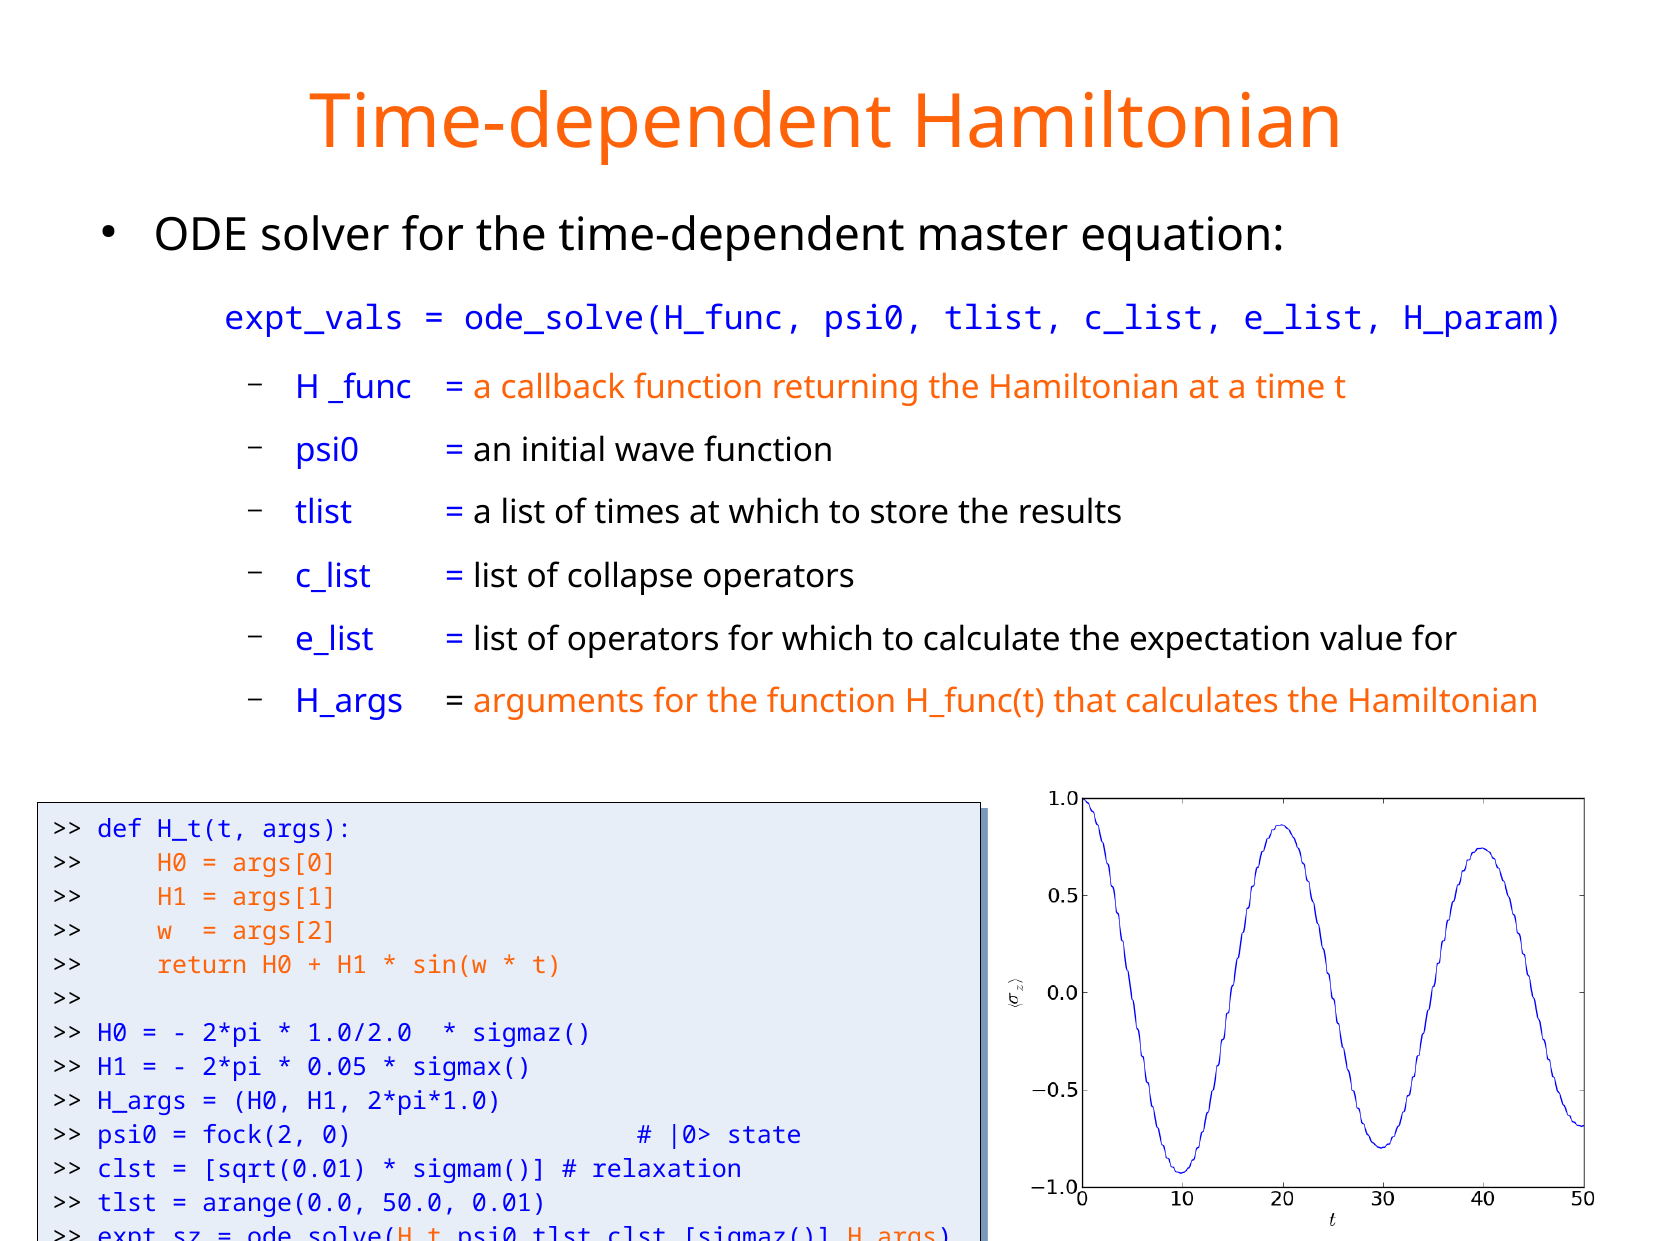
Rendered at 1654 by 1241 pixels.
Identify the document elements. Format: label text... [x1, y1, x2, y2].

text_box >> def H_t(t, args): >> H0 = args[0] >> H1 = args[1] >> w = args[2] >> return H0 + H1 * sin(w * t) >> >> H0 = - 2*pi * 1.0/2.0 * sigmaz() >> H1 = - 2*pi * 0.05 * sigmax() >> H_args = (H0, H1, 2*pi*1.0) >> psi0 = fock(2, 0) # |0> state >> clst = [sqrt(0.01) * sigmam()] # relaxation >> tlst = arange(0.0, 50.0, 0.01) >> expt_sz = ode_solve(H_t,psi0,tlst,clst,[sigmaz()],H_args) [37, 802, 981, 1185]
list ODE solver for the time-dependent master equation: expt_vals = ode_solve(H_func, psi0, tlist, c_list, e_list, H_param) H _func = a callback function returning the Hamiltonian at a time t psi0 = an initial wave function tlist = a list of times at which to store the results c_list = list of collapse operators e_list = list of operators for which to calculate the expectation value for H_args = arguments for the function H_func(t) that calculates the Hamiltonian Example: Rabi oscillations with damping [82, 201, 1571, 1021]
picture [1001, 749, 1648, 1235]
title Time-dependent Hamiltonian [82, 49, 1571, 188]
